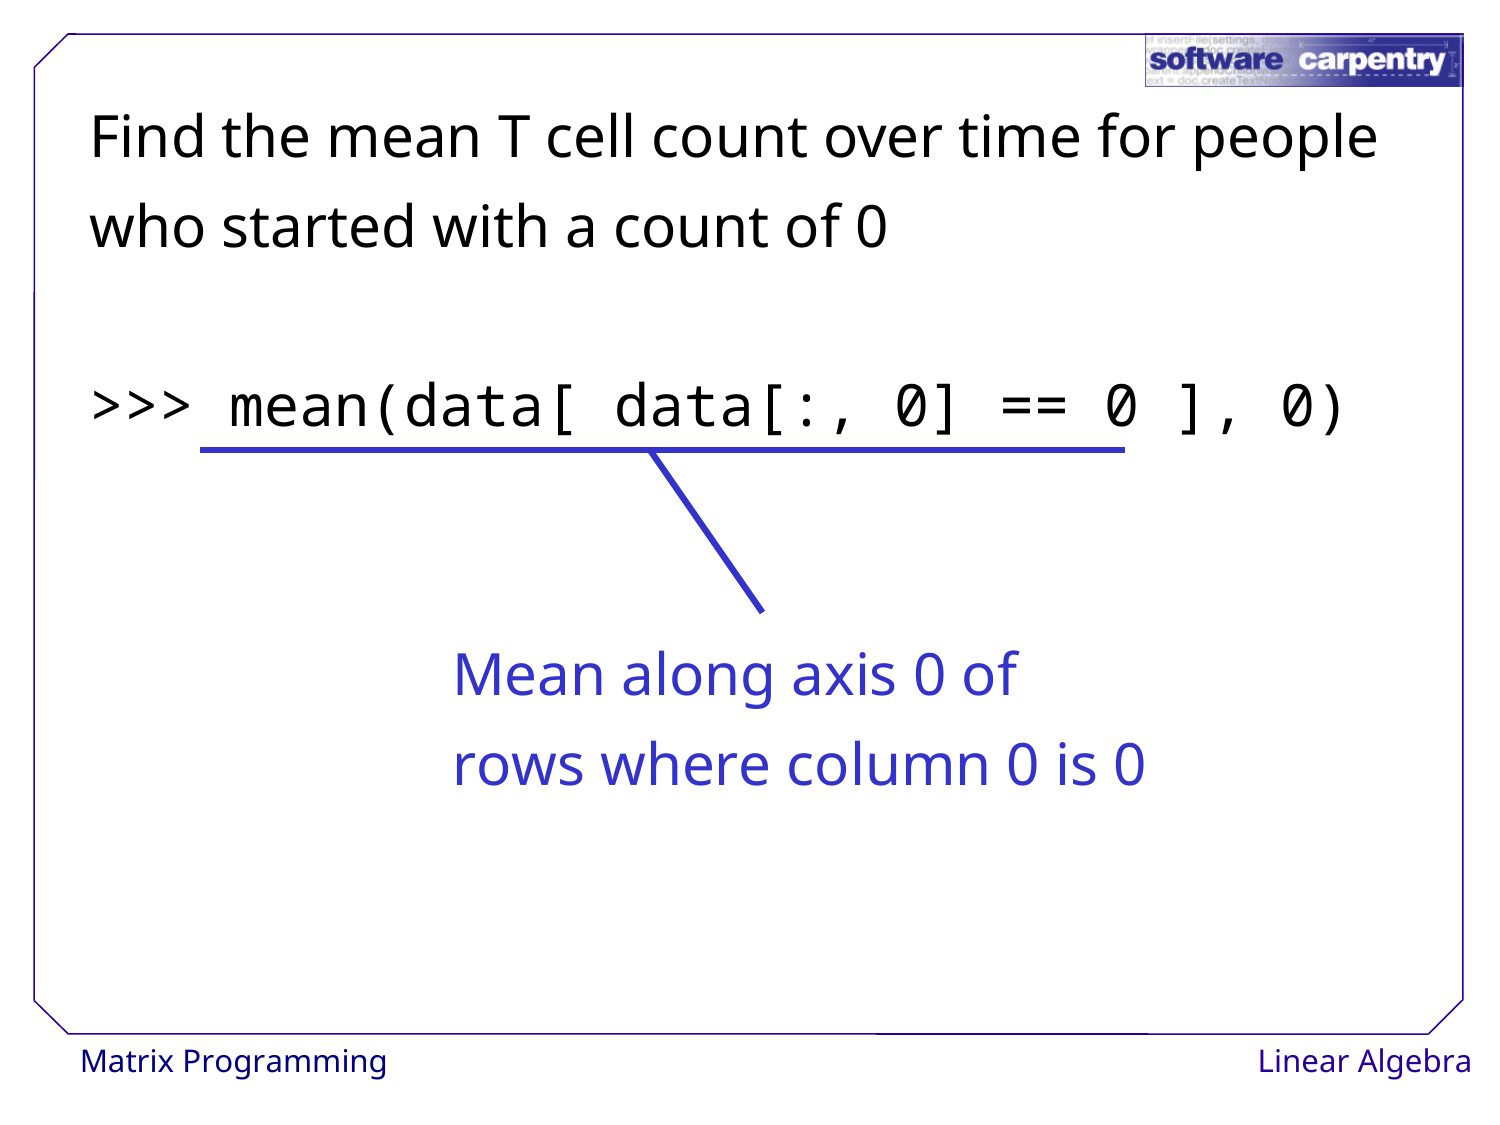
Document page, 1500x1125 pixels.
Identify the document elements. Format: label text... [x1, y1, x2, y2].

text_box Mean along axis 0 of rows where column 0 is 0 [437, 637, 1175, 813]
list Find the mean T cell count over time for people who started with a count of 0 >>> mean(data[ data[:, 0] == 0 ], 0) [75, 99, 1426, 1013]
picture [1145, 33, 1464, 87]
